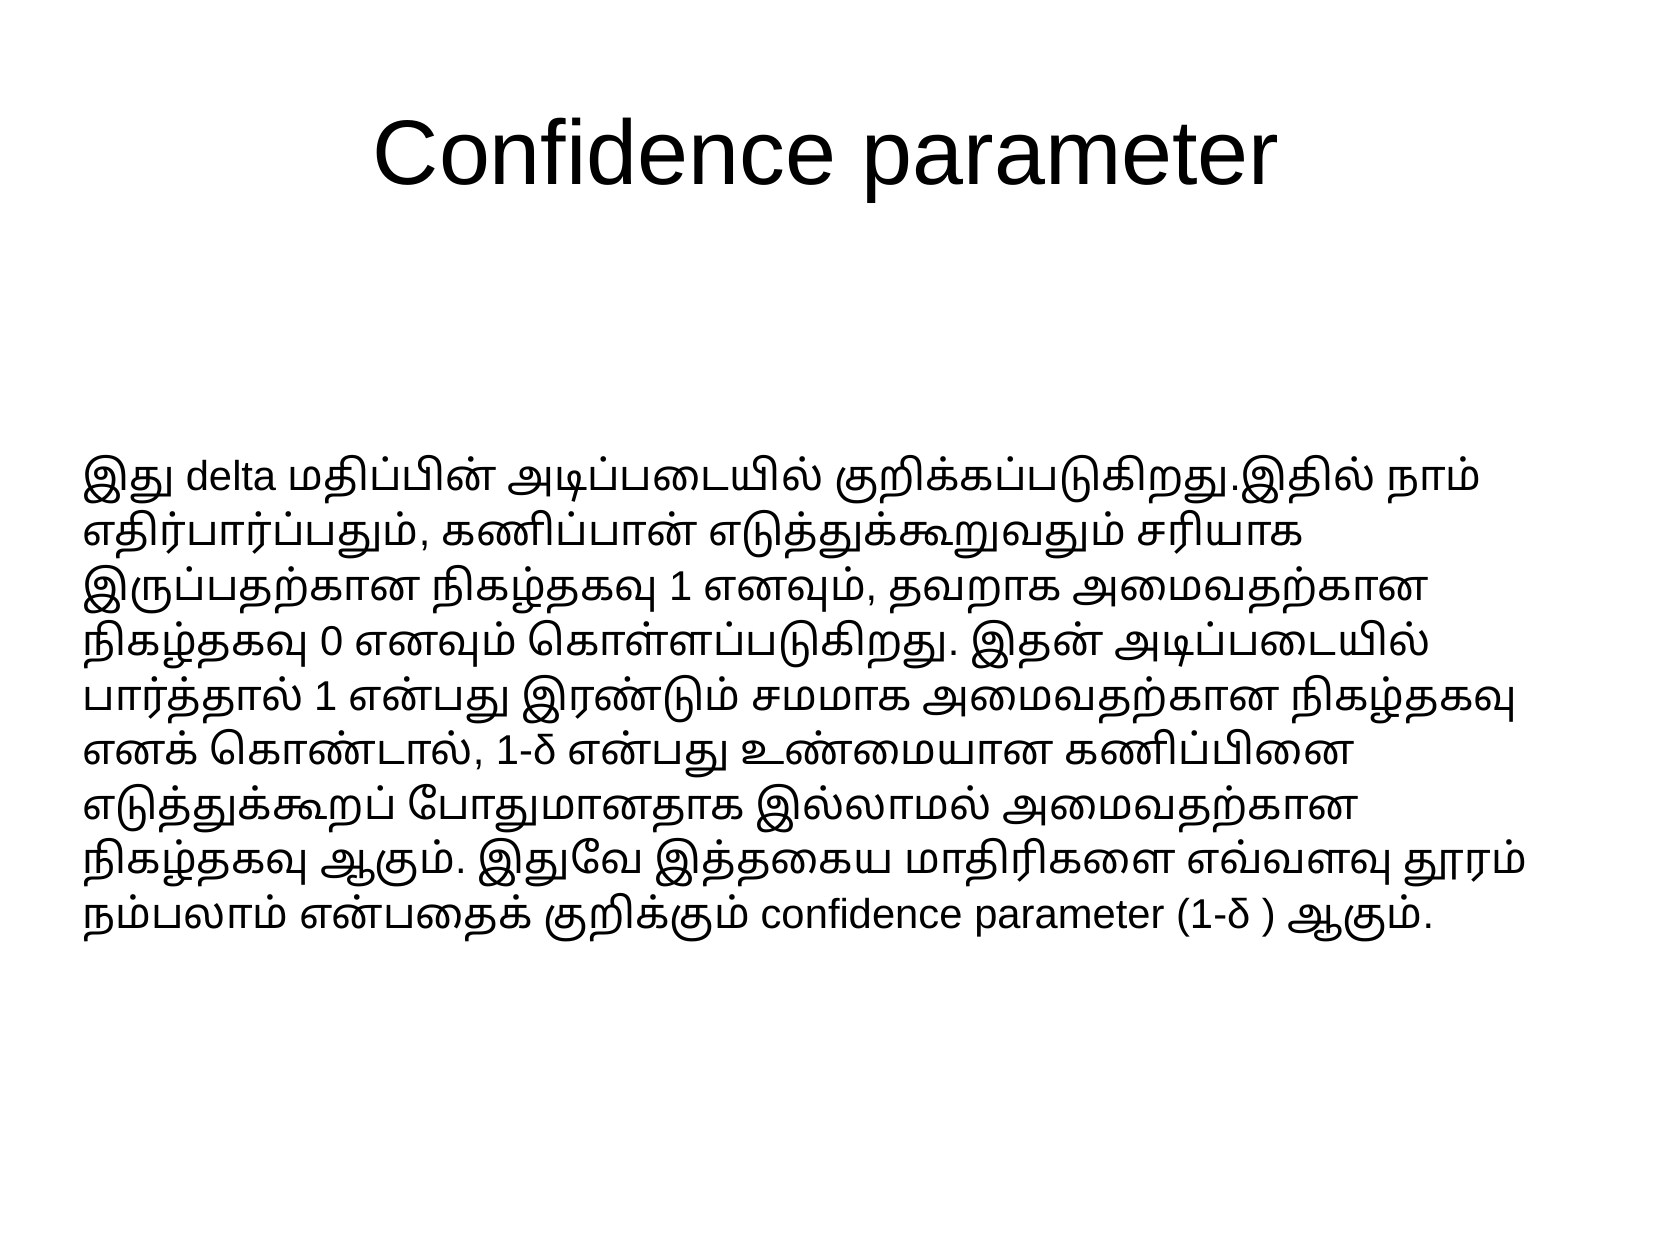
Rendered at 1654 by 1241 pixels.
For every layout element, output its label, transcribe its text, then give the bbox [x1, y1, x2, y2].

subtitle இது delta மதிப்பின் அடிப்படையில் குறிக்கப்படுகிறது.இதில் நாம் எதிர்பார்ப்பதும், கணிப்பான் எடுத்துக்கூறுவதும் சரியாக இருப்பதற்கான நிகழ்தகவு 1 எனவும், தவறாக அமைவதற்கான நிகழ்தகவு 0 எனவும் கொள்ளப்படுகிறது. இதன் அடிப்படையில் பார்த்தால் 1 என்பது இரண்டும் சமமாக அமைவதற்கான நிகழ்தகவு எனக் கொண்டால், 1-δ என்பது உண்மையான கணிப்பினை எடுத்துக்கூறப் போதுமானதாக இல்லாமல் அமைவதற்கான நிகழ்தகவு ஆகும். இதுவே இத்தகைய மாதிரிகளை எவ்வளவு தூரம் நம்பலாம் என்பதைக் குறிக்கும் confidence parameter (1-δ ) ஆகும். [82, 290, 1571, 1109]
title Confidence parameter [82, 49, 1571, 257]
